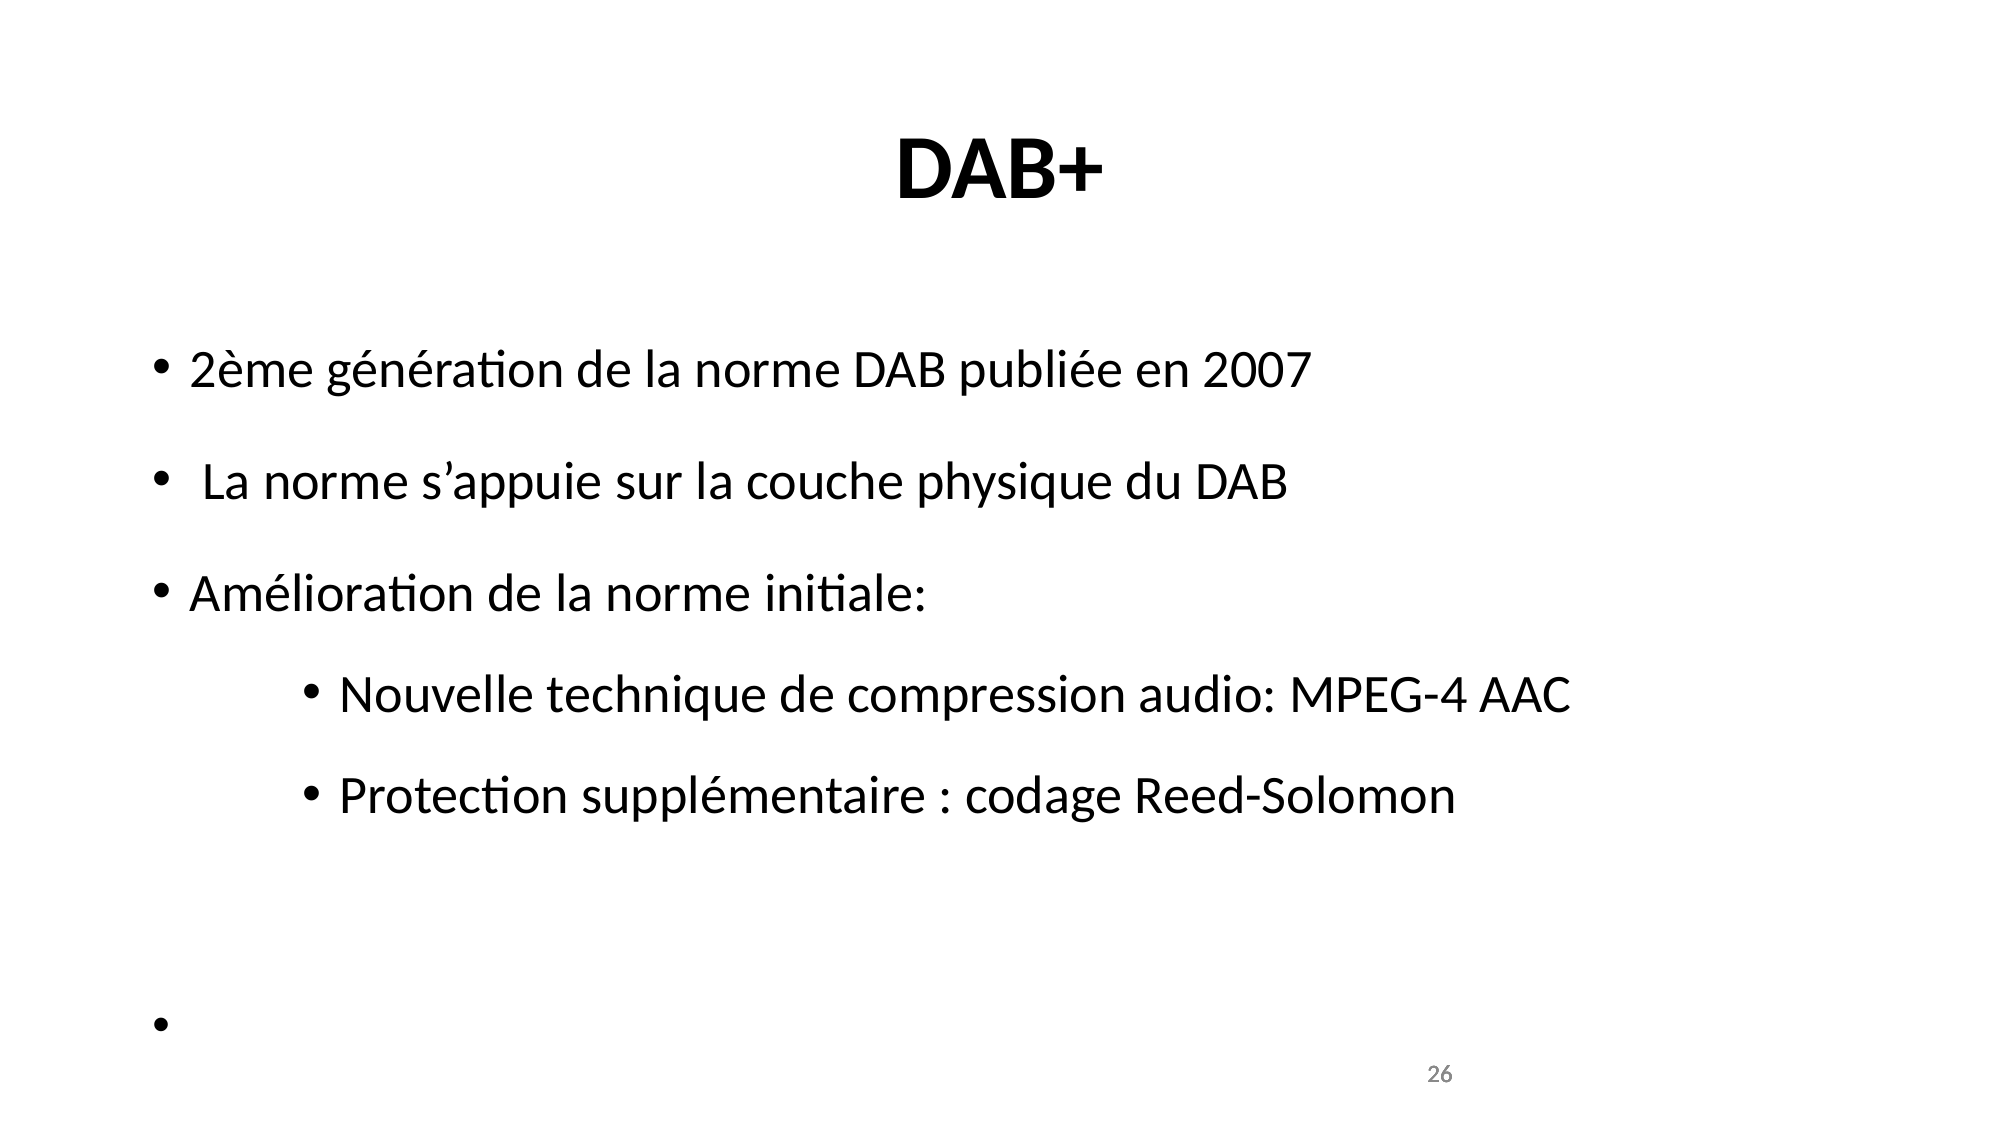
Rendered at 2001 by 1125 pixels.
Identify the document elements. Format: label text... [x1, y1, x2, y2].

title DAB+ [137, 59, 1863, 278]
text_box [1412, 1042, 1863, 1103]
list 2ème génération de la norme DAB publiée en 2007 La norme s’appuie sur la couche physique du DAB Amélioration de la norme initiale: Nouvelle technique de compression audio: MPEG-4 AAC Protection supplémentaire : codage Reed-Solomon [137, 299, 1863, 1014]
